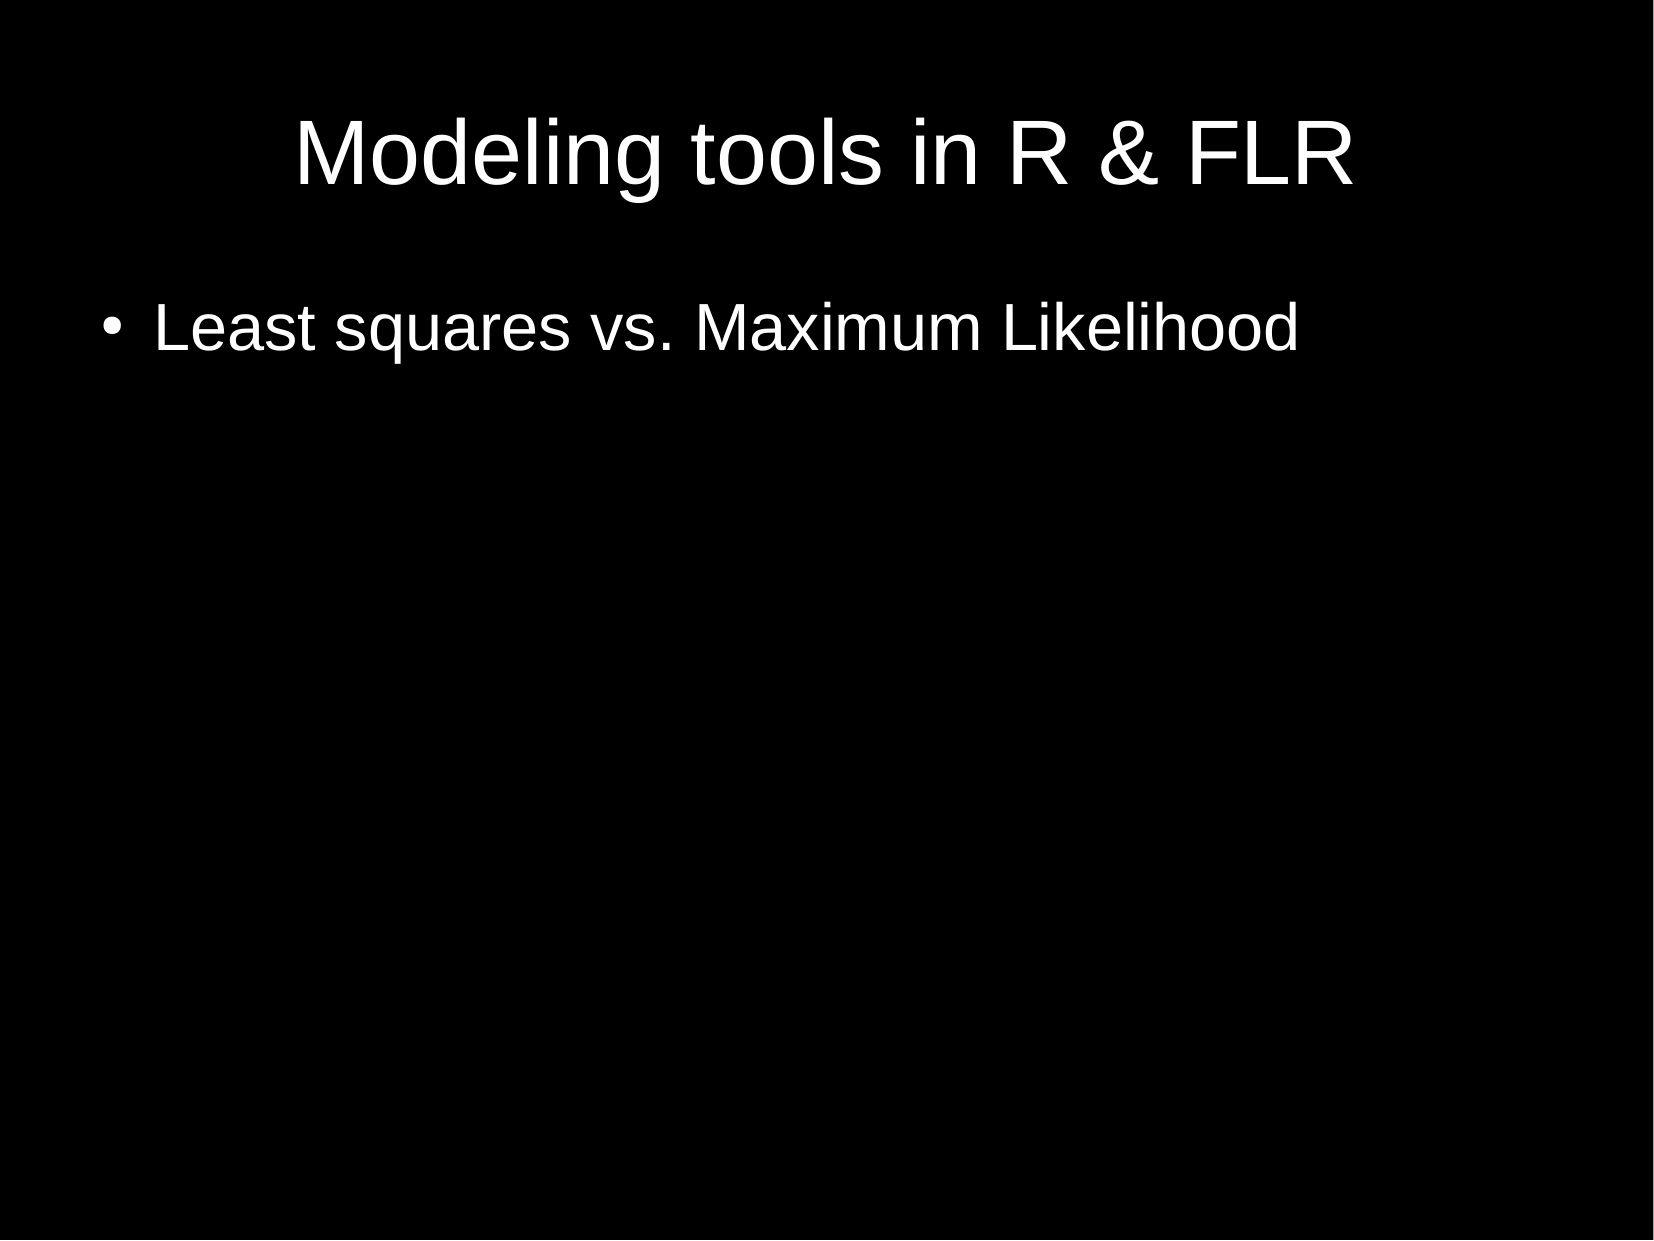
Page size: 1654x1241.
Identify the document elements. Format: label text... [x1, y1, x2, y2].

list Least squares vs. Maximum Likelihood [82, 290, 1571, 1109]
title Modeling tools in R & FLR [82, 49, 1571, 257]
